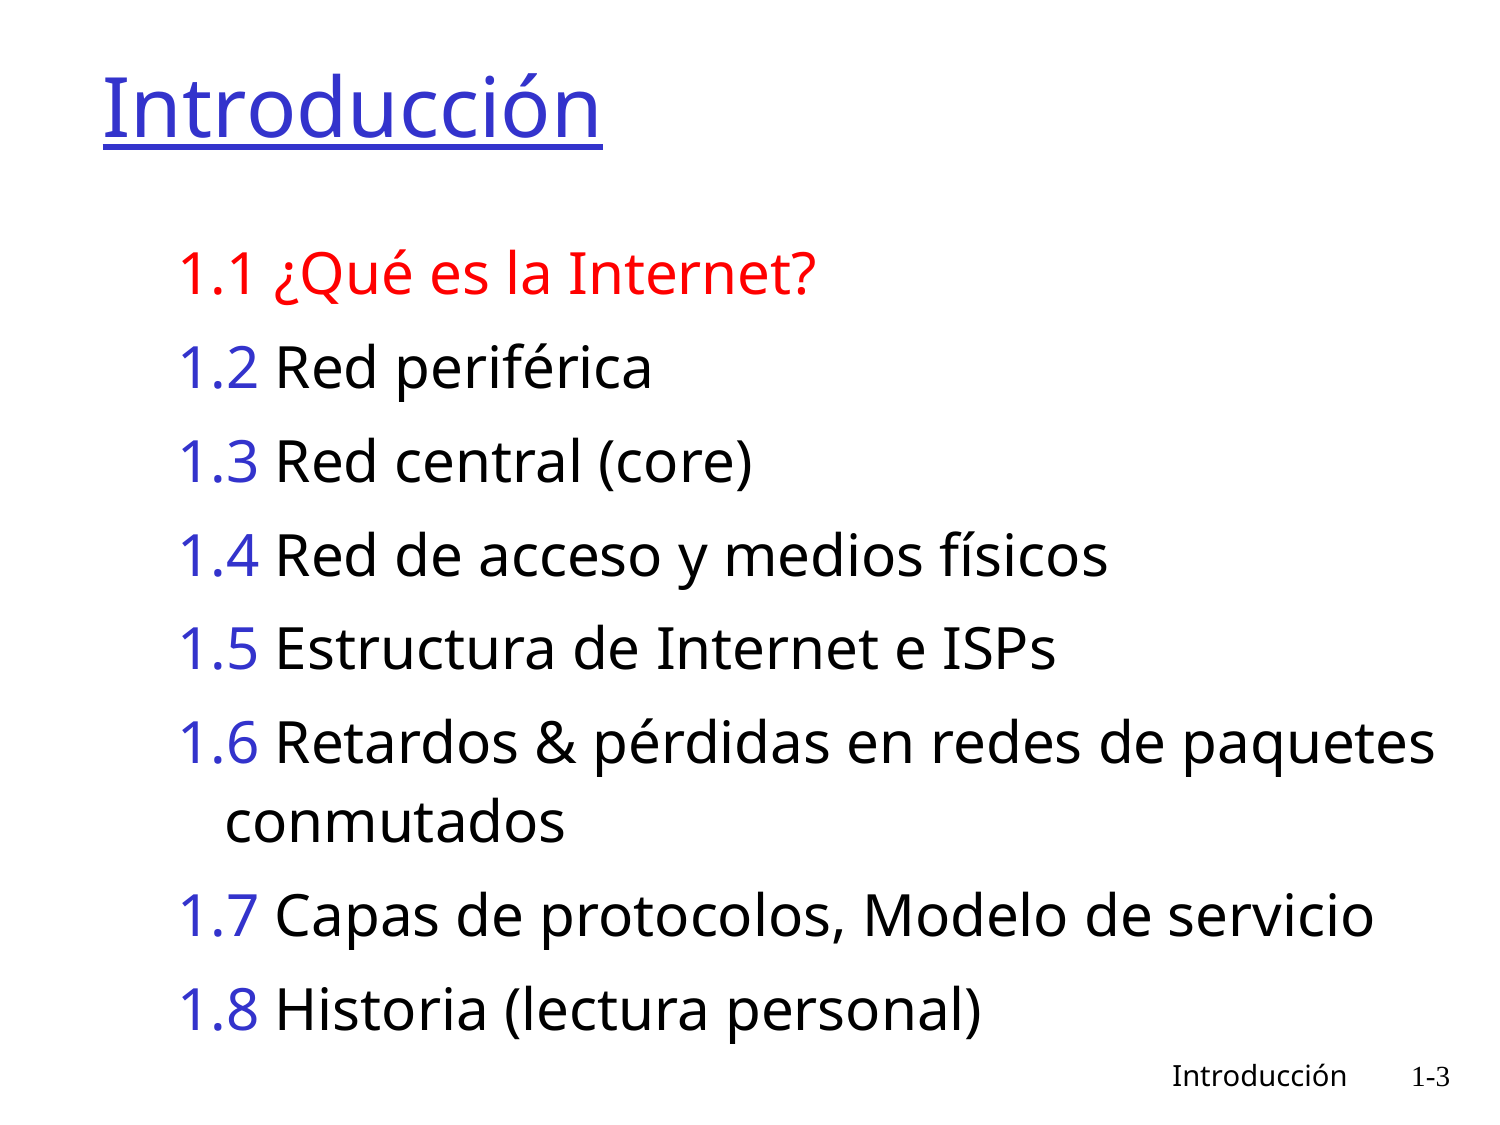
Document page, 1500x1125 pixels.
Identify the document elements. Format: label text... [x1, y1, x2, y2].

list 1.1 ¿Qué es la Internet? 1.2 Red periférica 1.3 Red central (core) 1.4 Red de acceso y medios físicos 1.5 Estructura de Internet e ISPs 1.6 Retardos & pérdidas en redes de paquetes conmutados 1.7 Capas de protocolos, Modelo de servicio 1.8 Historia (lectura personal) [87, 224, 1463, 1023]
text_box Introducción [887, 1050, 1362, 1125]
text_box 1-<number> [1362, 1050, 1466, 1125]
title Introducción [87, 16, 1463, 196]
